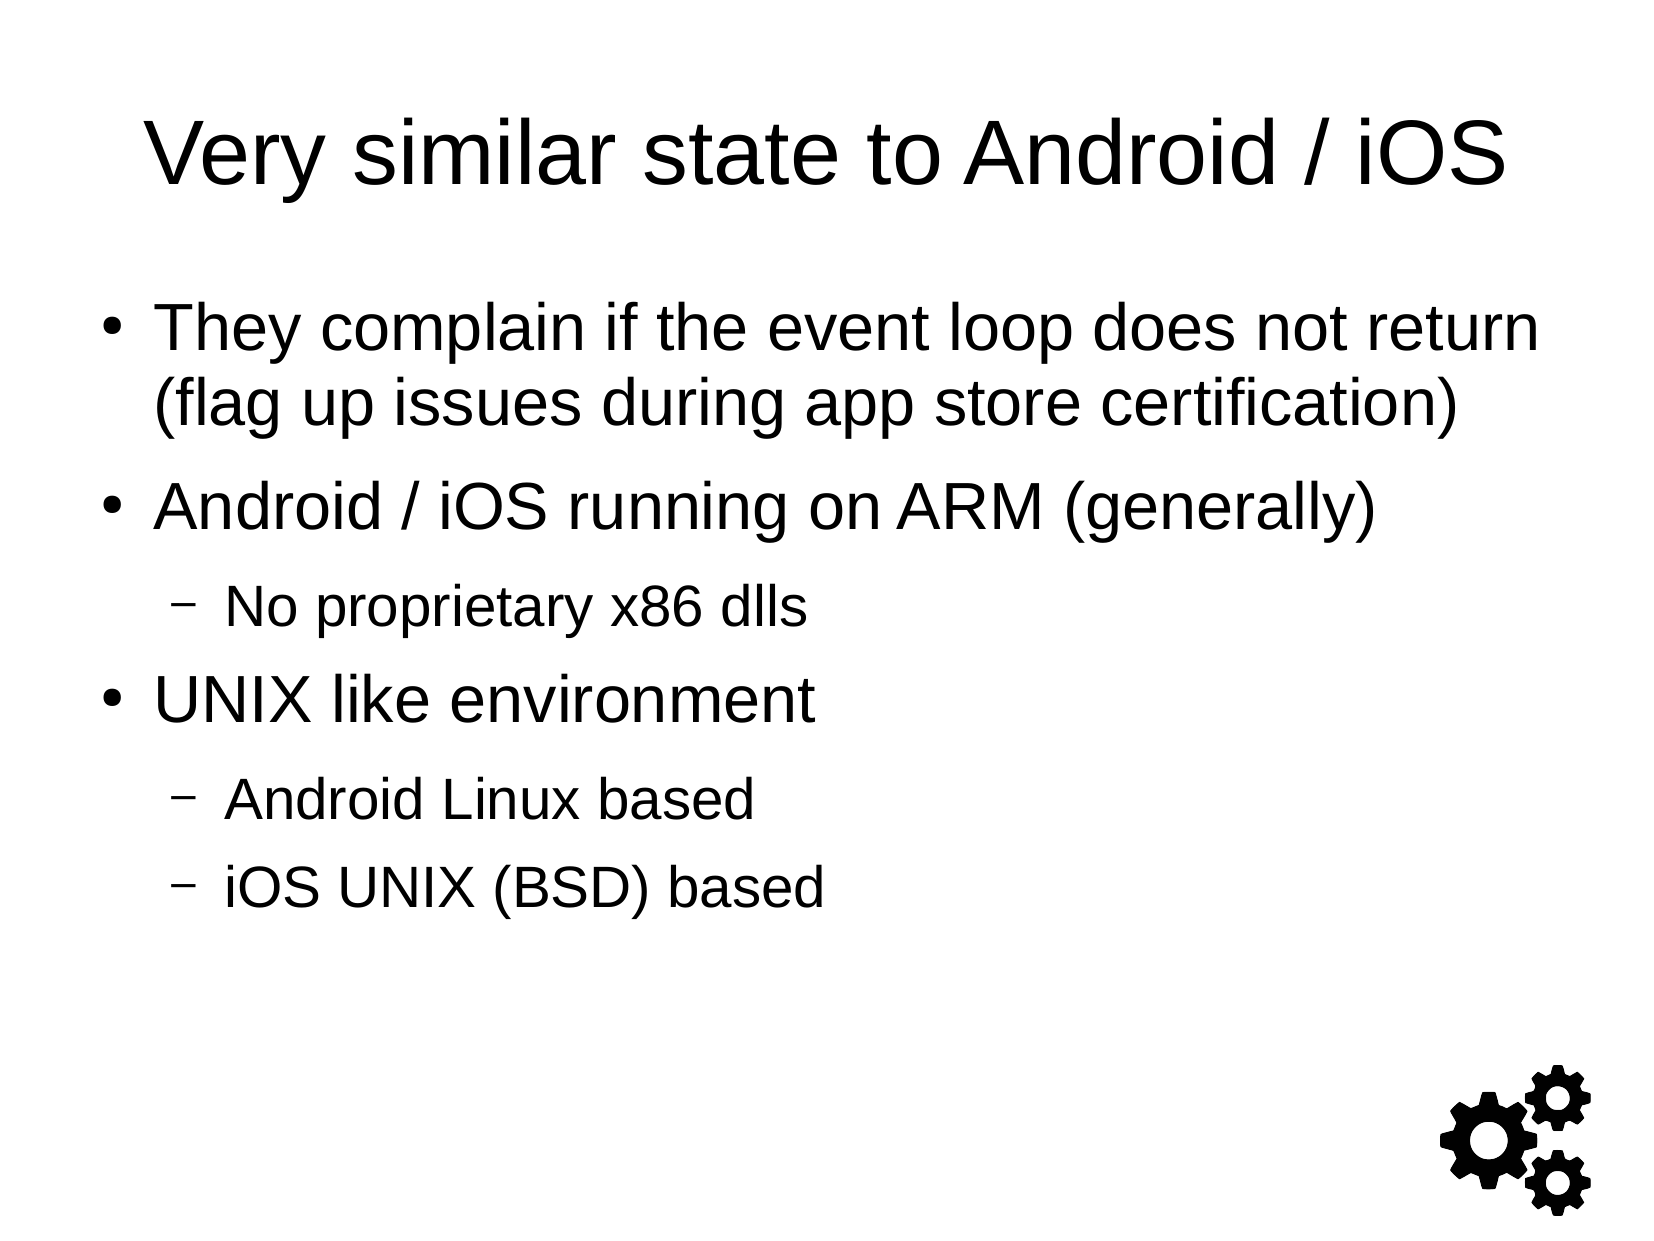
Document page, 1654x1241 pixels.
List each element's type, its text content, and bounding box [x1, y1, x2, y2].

list They complain if the event loop does not return (flag up issues during app store certification) Android / iOS running on ARM (generally) No proprietary x86 dlls UNIX like environment Android Linux based iOS UNIX (BSD) based [82, 290, 1571, 1010]
title Very similar state to Android / iOS [82, 49, 1571, 257]
picture [1440, 1065, 1591, 1216]
